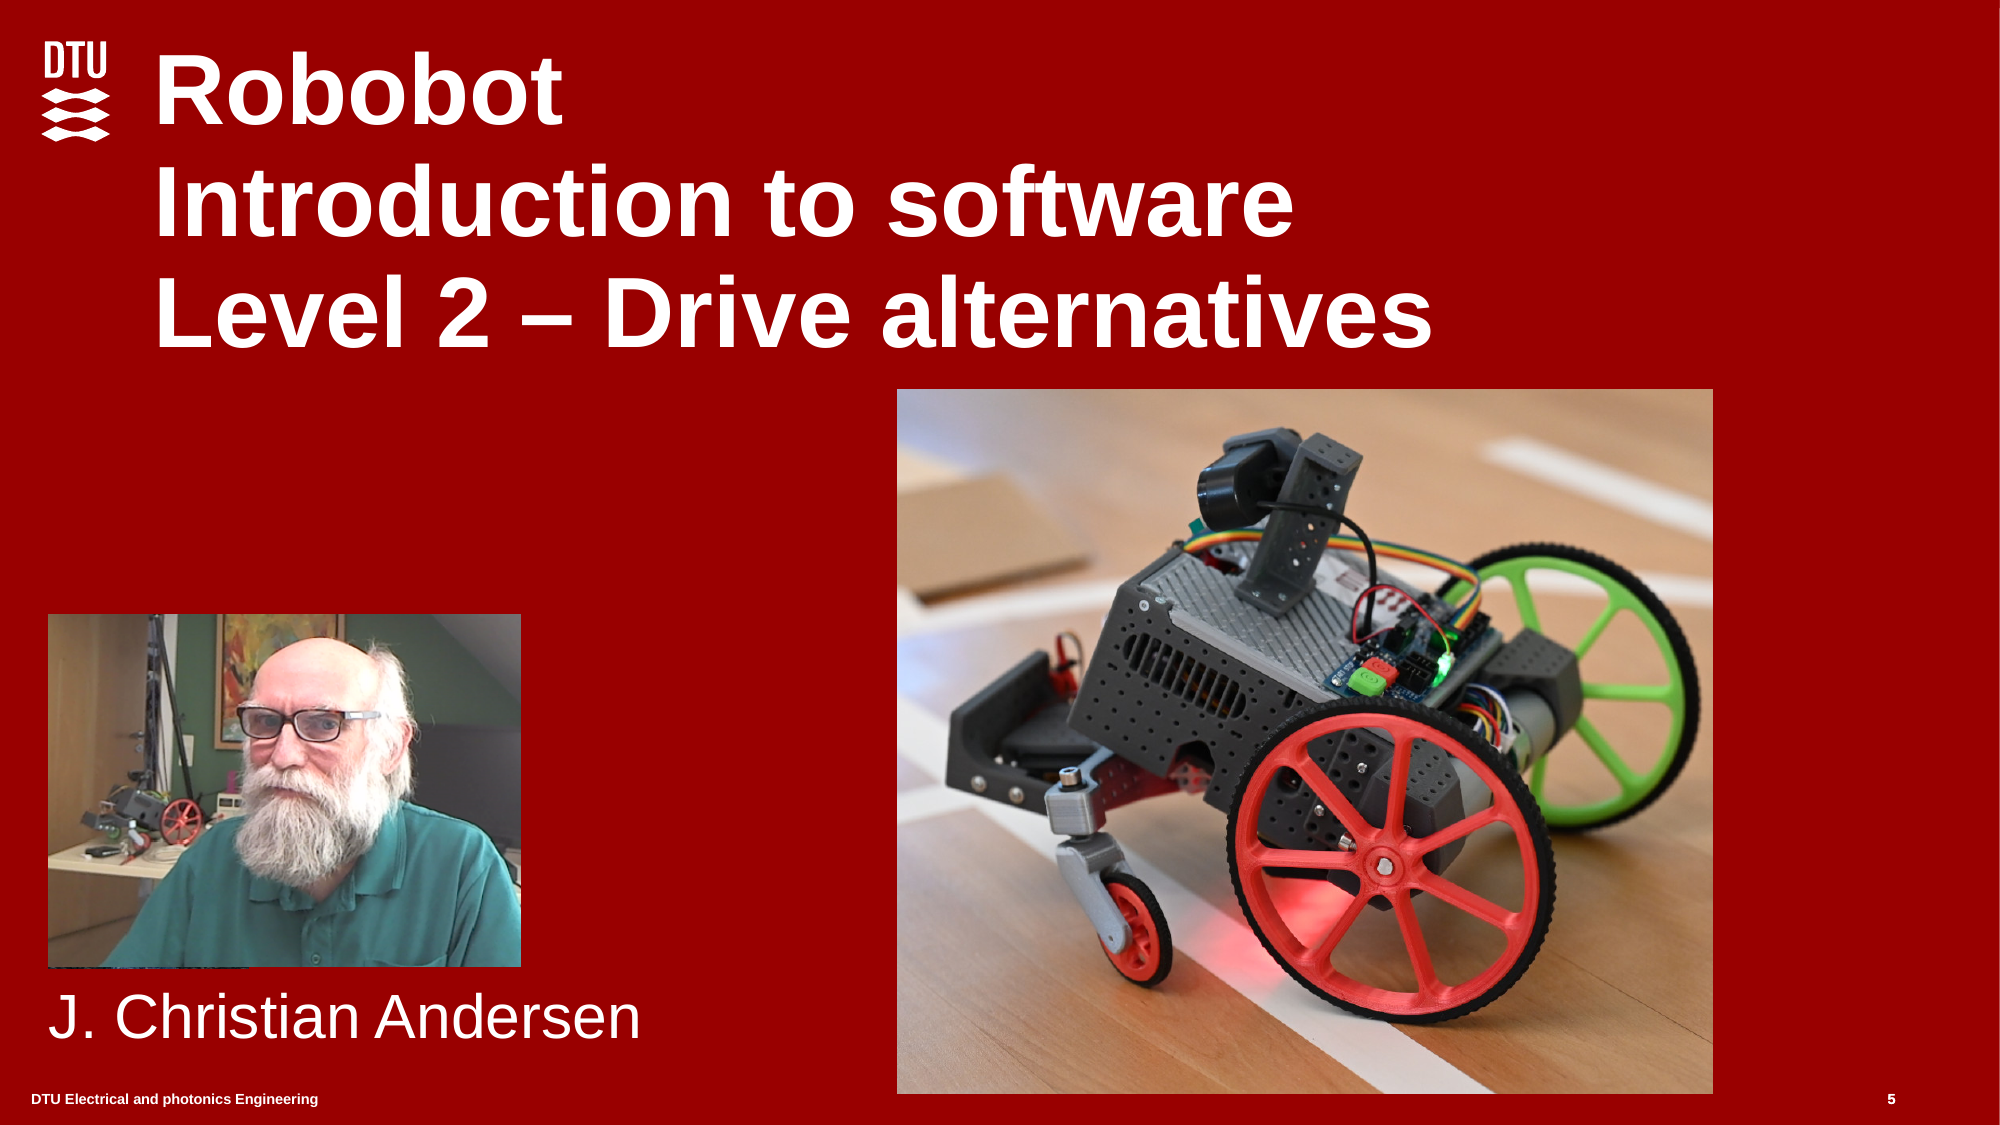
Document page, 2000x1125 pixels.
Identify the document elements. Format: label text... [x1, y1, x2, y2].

subtitle J. Christian Andersen [48, 956, 734, 1052]
picture [897, 389, 1713, 1095]
title Robobot Introduction to software Level 2 – Drive alternatives [153, 35, 1932, 480]
picture [48, 614, 521, 969]
slide_number <number> [1887, 1073, 1959, 1125]
